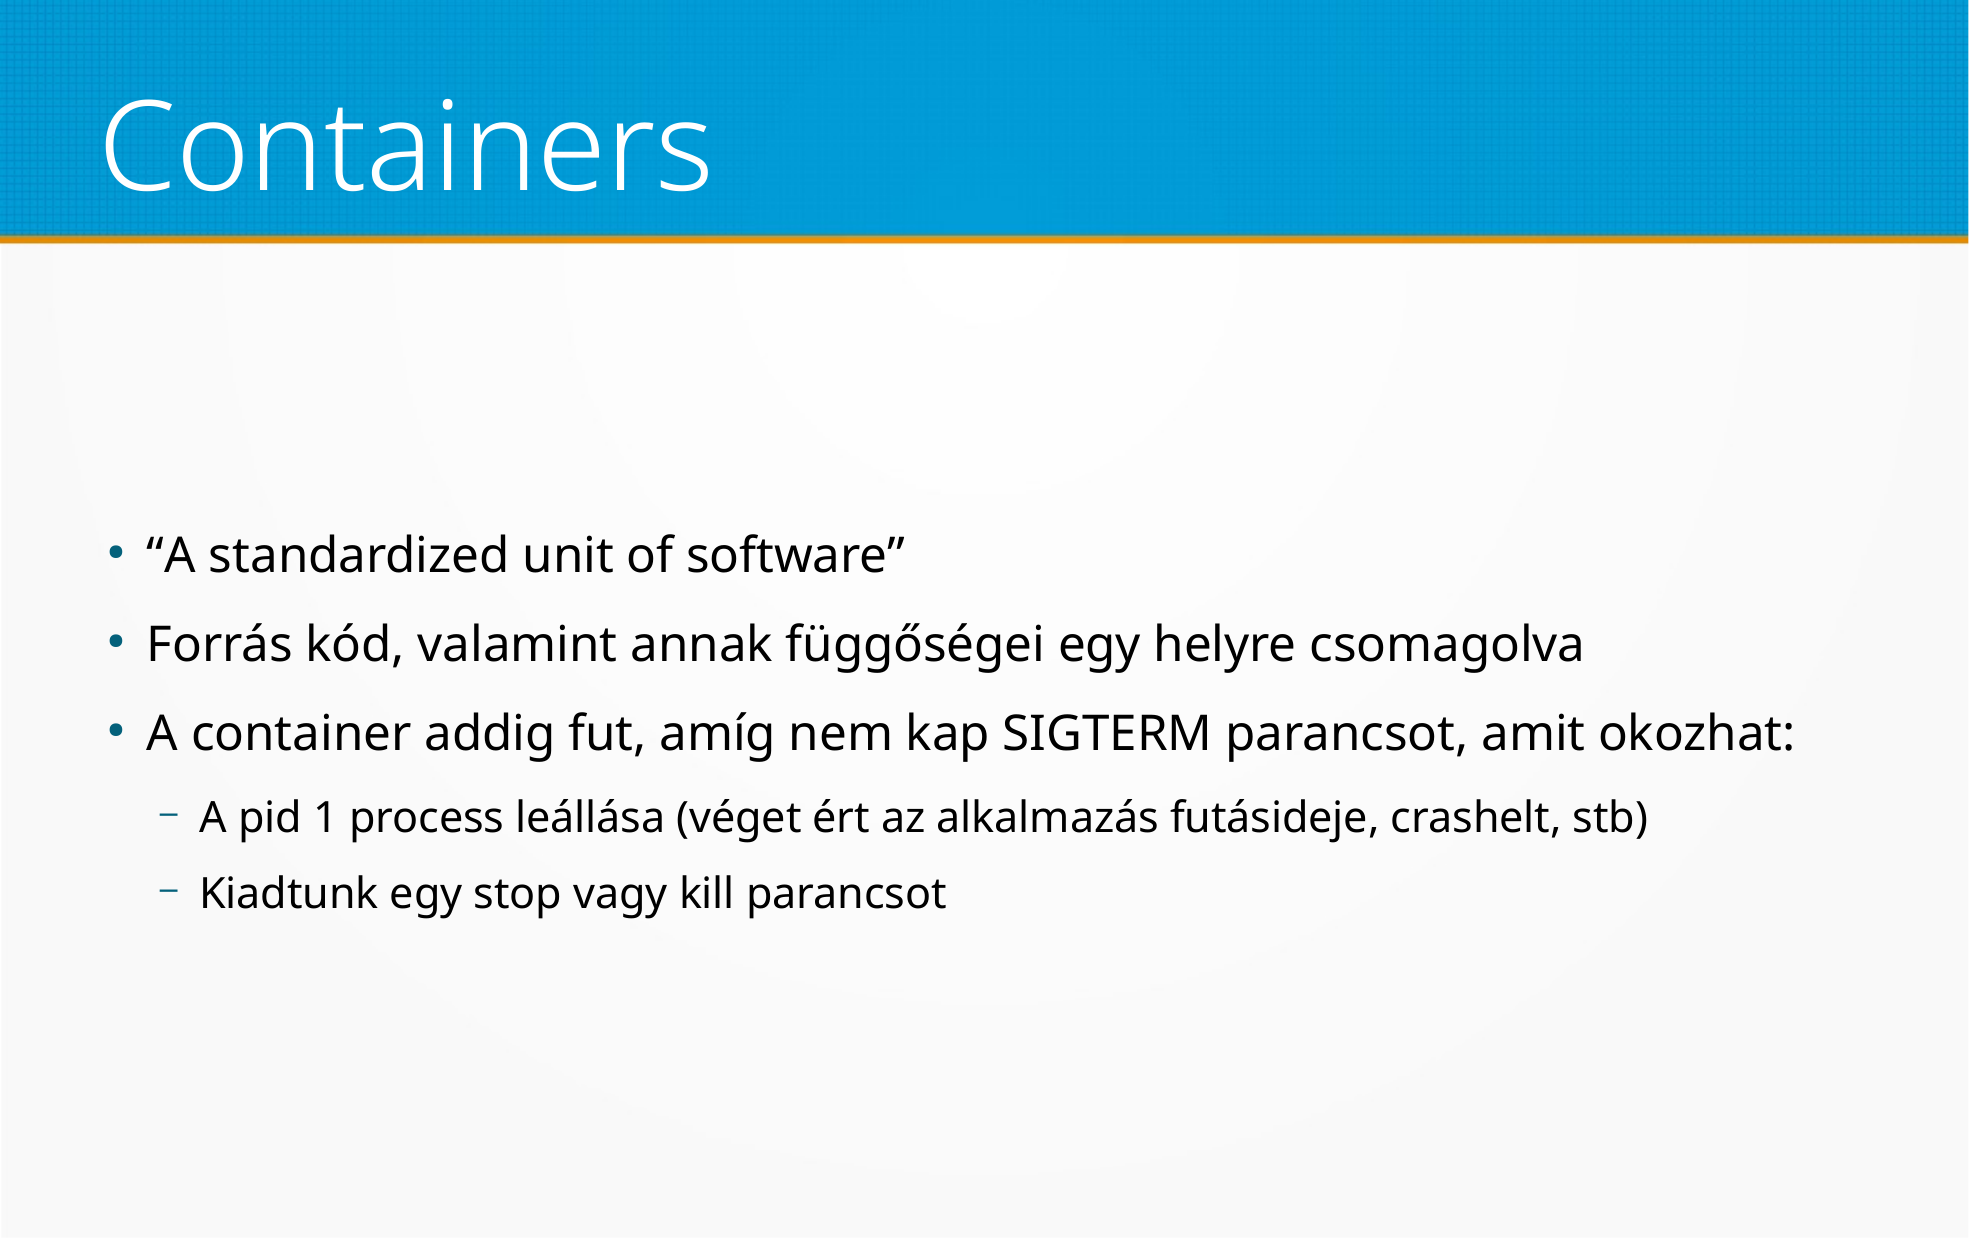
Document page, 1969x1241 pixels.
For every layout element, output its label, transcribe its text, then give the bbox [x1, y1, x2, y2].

picture [0, 233, 1969, 1241]
title Containers [98, 19, 1870, 227]
list “A standardized unit of software” Forrás kód, valamint annak függőségei egy helyre csomagolva A container addig fut, amíg nem kap SIGTERM parancsot, amit okozhat: A pid 1 process leállása (véget ért az alkalmazás futásideje, crashelt, stb) Kiadtunk egy stop vagy kill parancsot [94, 519, 1857, 969]
